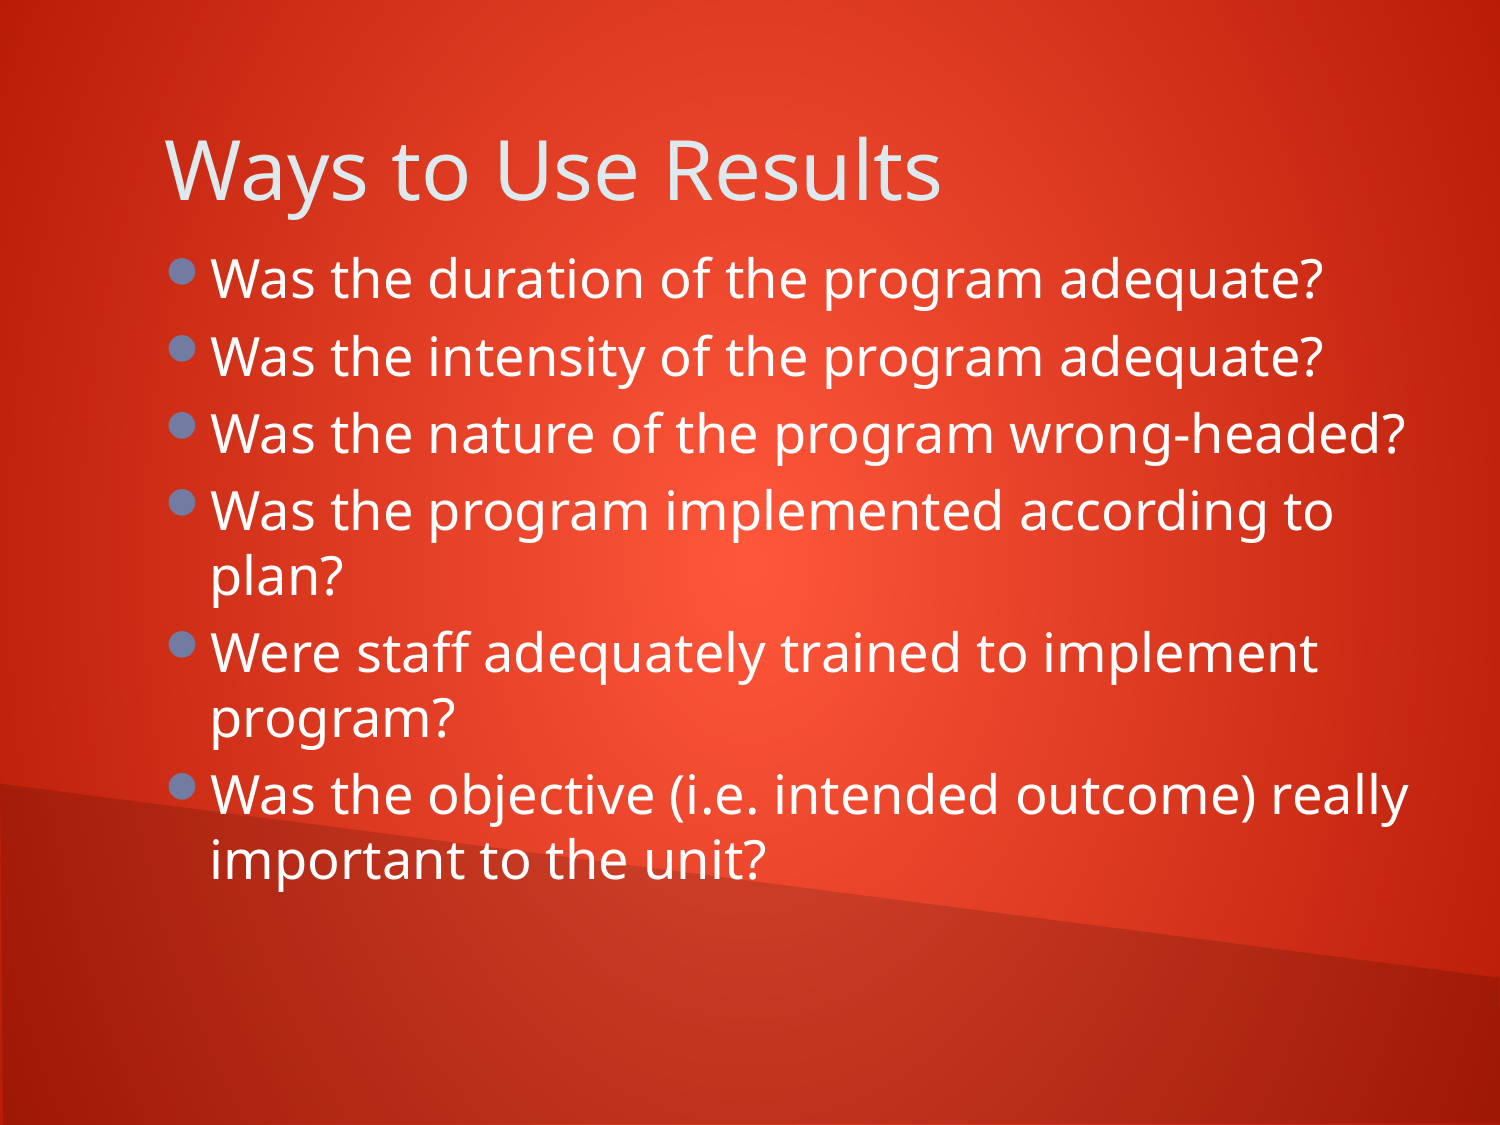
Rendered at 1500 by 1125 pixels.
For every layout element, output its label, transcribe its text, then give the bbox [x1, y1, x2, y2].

title Ways to Use Results [150, 45, 1425, 233]
list Was the duration of the program adequate? Was the intensity of the program adequate? Was the nature of the program wrong-headed? Was the program implemented according to plan? Were staff adequately trained to implement program? Was the objective (i.e. intended outcome) really important to the unit? [150, 237, 1425, 988]
